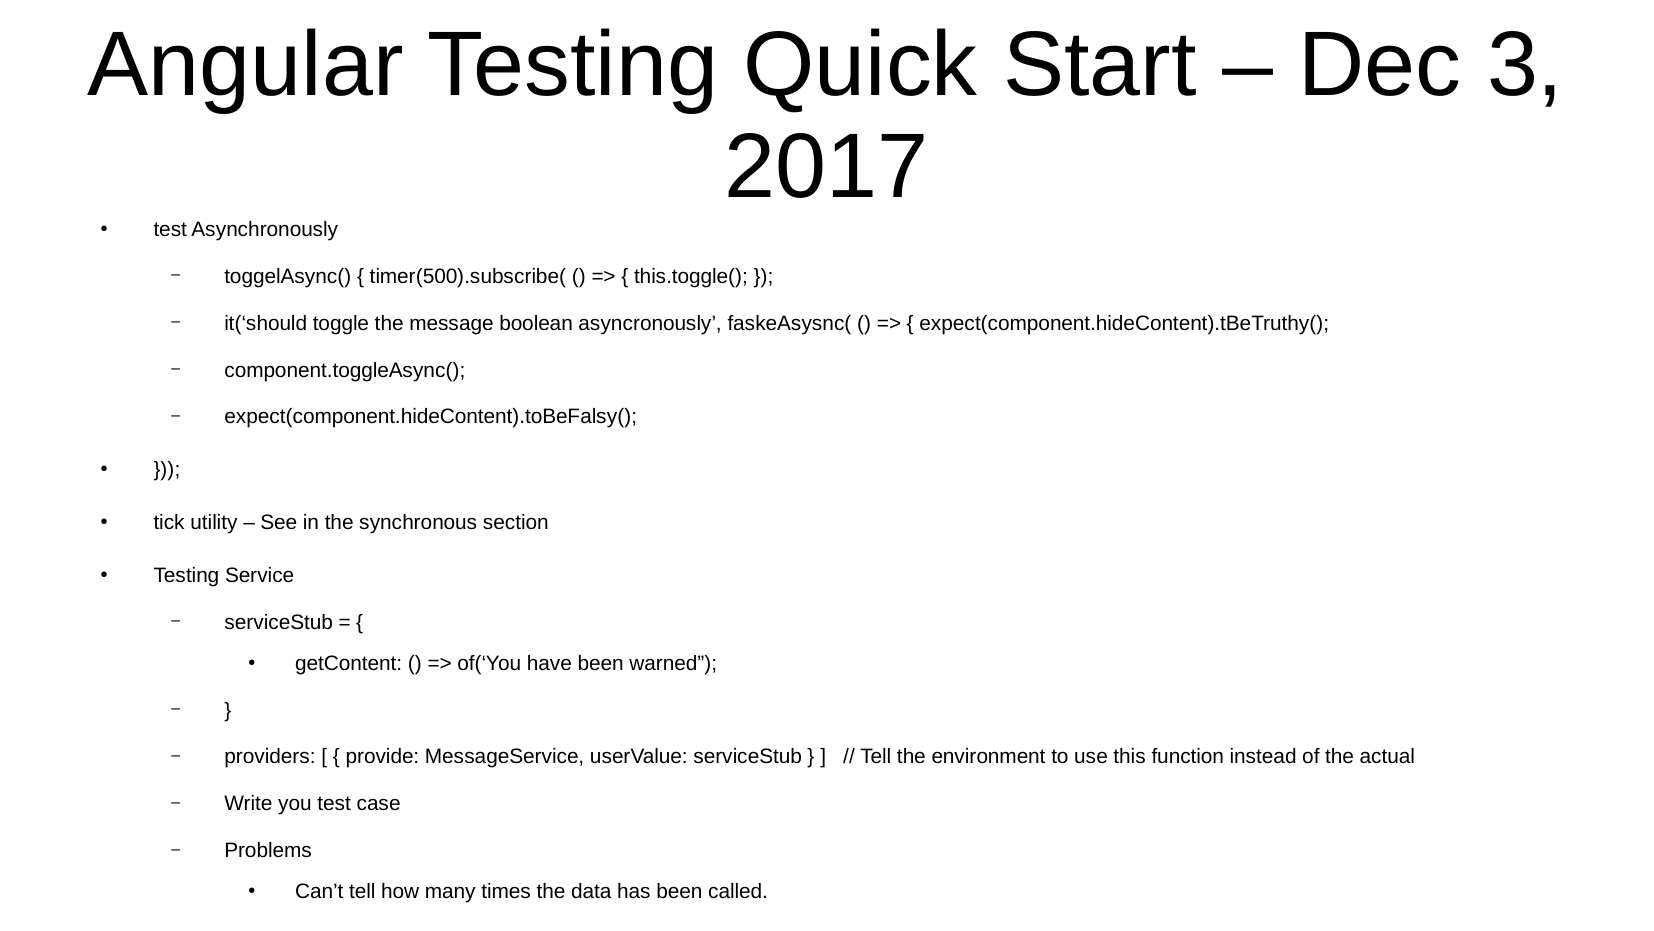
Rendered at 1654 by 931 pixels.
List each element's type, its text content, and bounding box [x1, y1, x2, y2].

list test Asynchronously toggelAsync() { timer(500).subscribe( () => { this.toggle(); }); it(‘should toggle the message boolean asyncronously’, faskeAsysnc( () => { expect(component.hideContent).tBeTruthy(); component.toggleAsync(); expect(component.hideContent).toBeFalsy(); })); tick utility – See in the synchronous section Testing Service serviceStub = { getContent: () => of(‘You have been warned”); } providers: [ { provide: MessageService, userValue: serviceStub } ] // Tell the environment to use this function instead of the actual Write you test case Problems Can’t tell how many times the data has been called. [82, 217, 1571, 916]
title Angular Testing Quick Start – Dec 3, 2017 [82, 12, 1571, 217]
